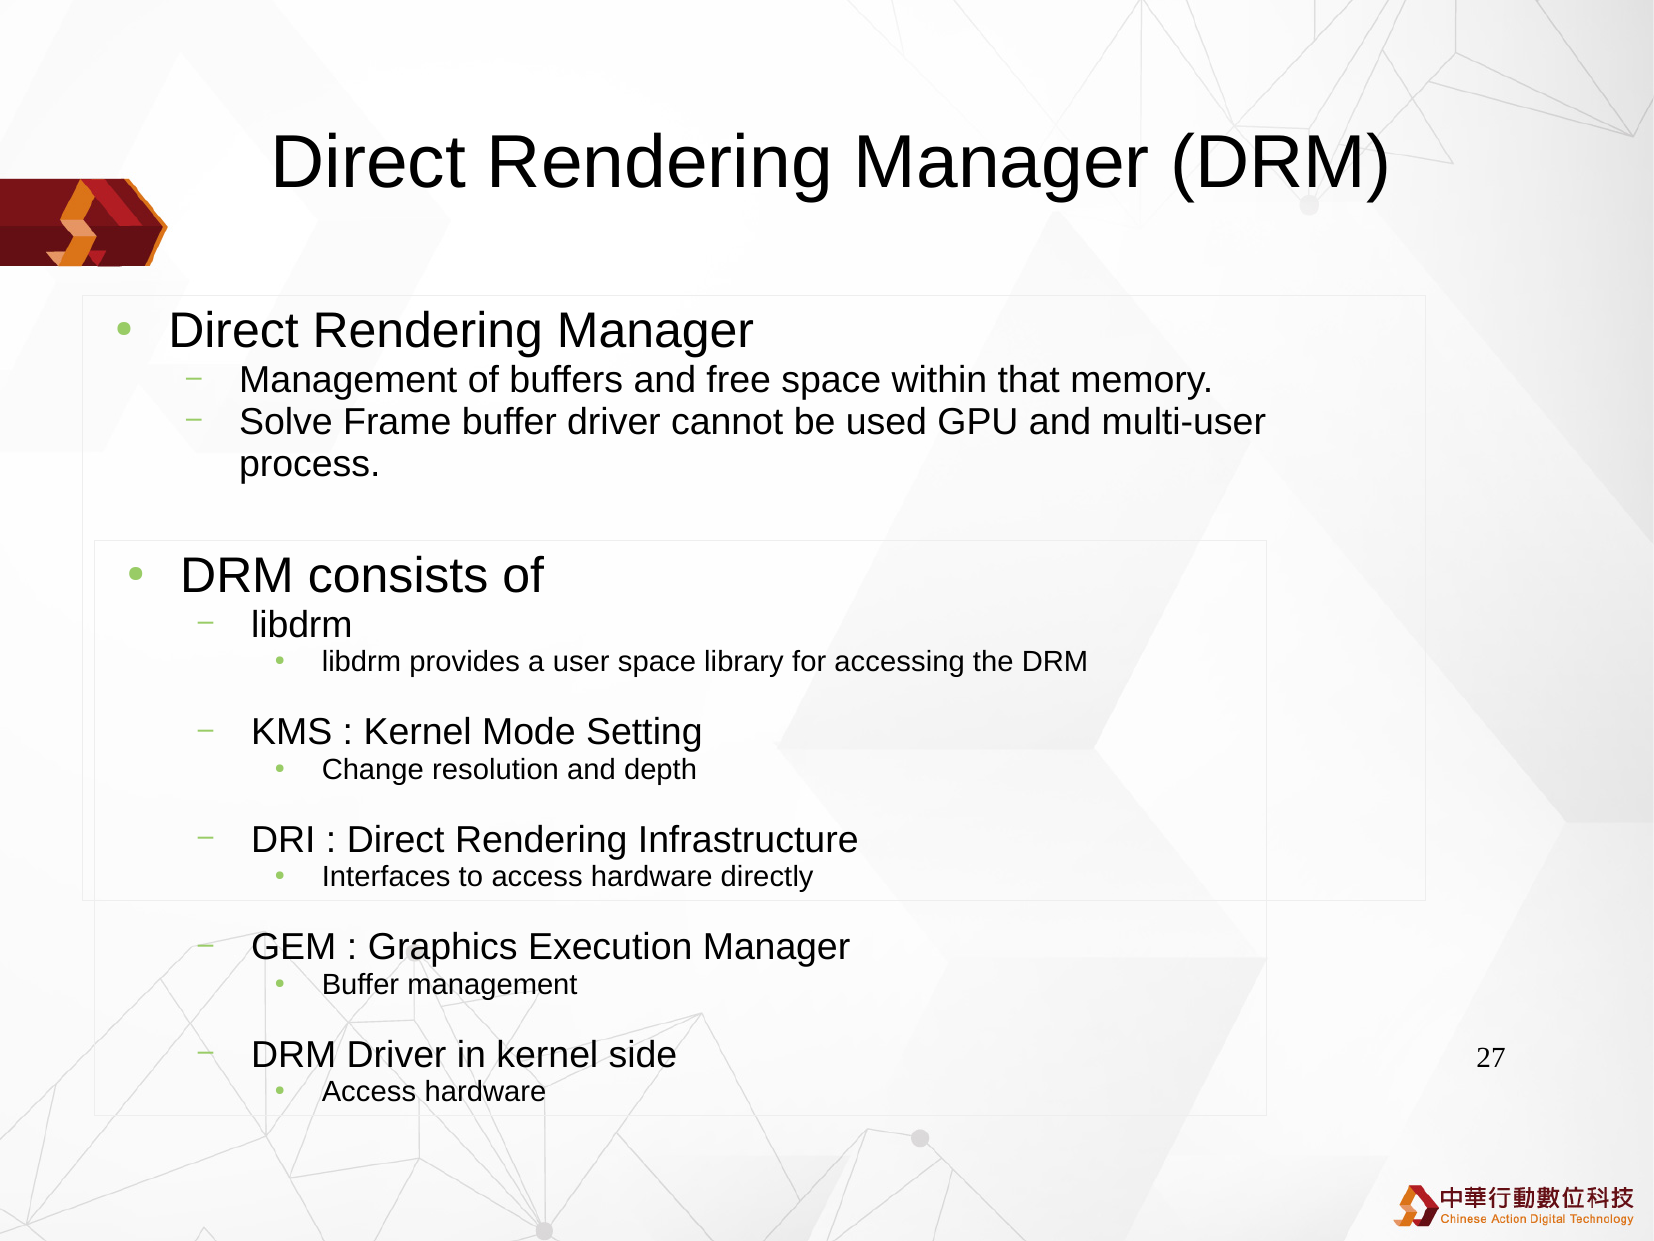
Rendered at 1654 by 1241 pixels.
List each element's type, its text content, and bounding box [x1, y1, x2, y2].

picture [0, 0, 1654, 1241]
text_box DRM consists of libdrm libdrm provides a user space library for accessing the DRM KMS : Kernel Mode Setting Change resolution and depth DRI : Direct Rendering Infrastructure Interfaces to access hardware directly GEM : Graphics Execution Manager Buffer management DRM Driver in kernel side Access hardware [94, 540, 1267, 1116]
text_box Direct Rendering Manager Management of buffers and free space within that memory. Solve Frame buffer driver cannot be used GPU and multi-user process. [82, 295, 1426, 901]
title Direct Rendering Manager (DRM) [240, 102, 1422, 221]
